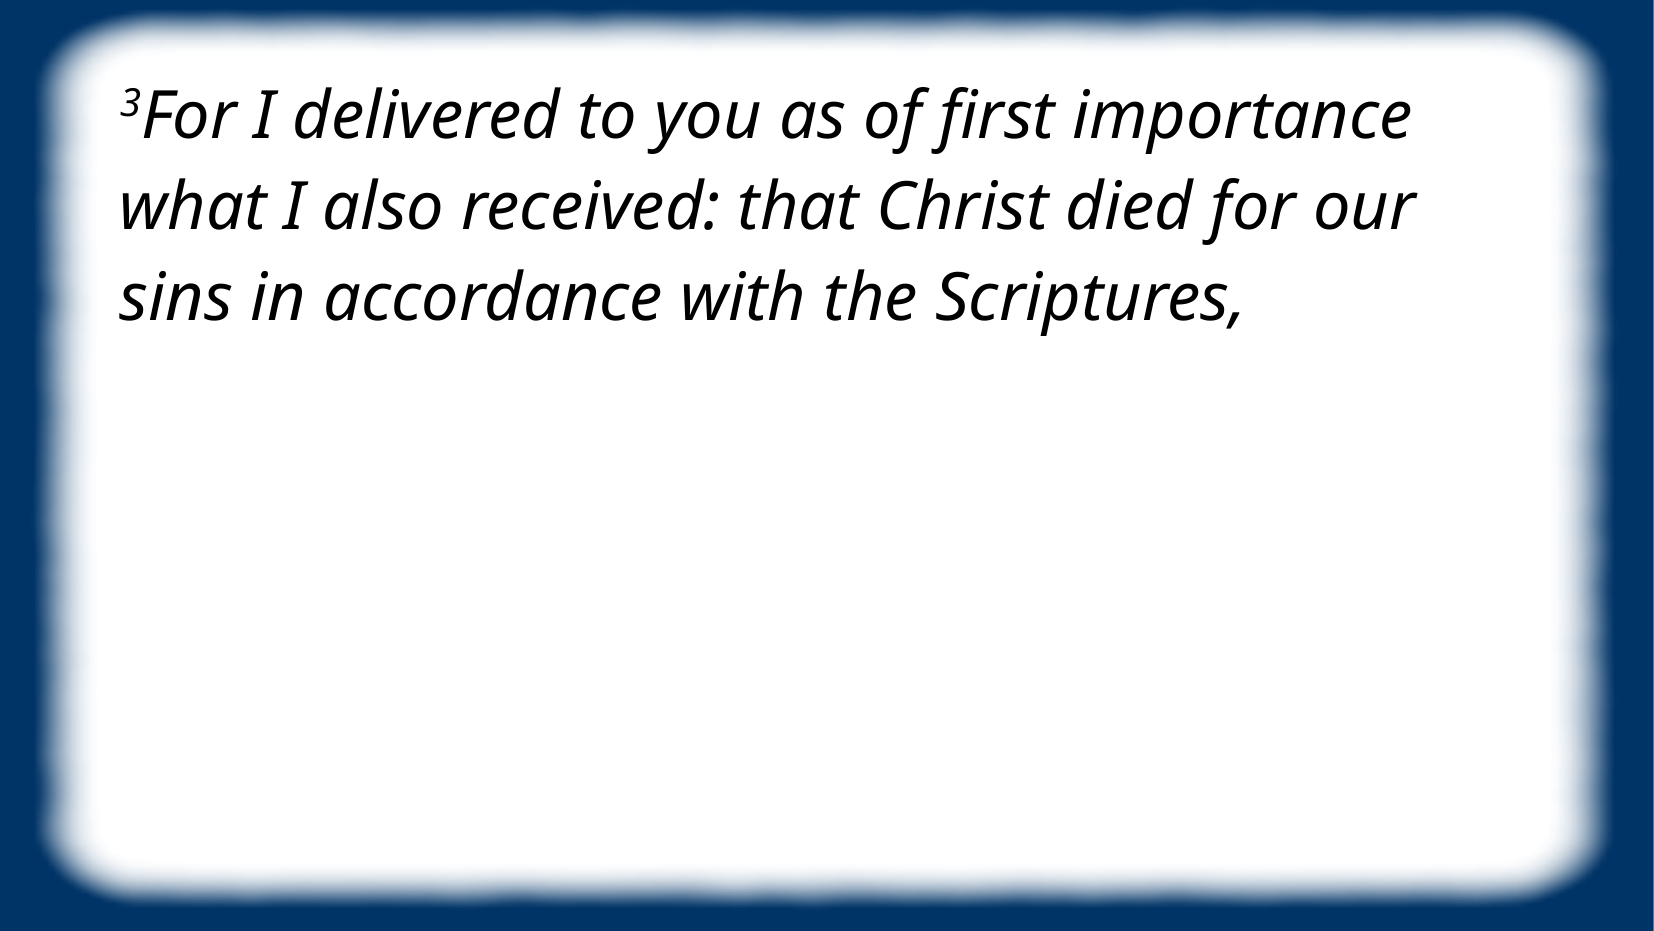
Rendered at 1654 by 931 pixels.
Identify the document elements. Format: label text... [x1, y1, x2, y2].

text_box 3For I delivered to you as of first importance what I also received: that Christ died for our sins in accordance with the Scriptures, [105, 60, 1546, 342]
picture [0, 0, 1654, 931]
